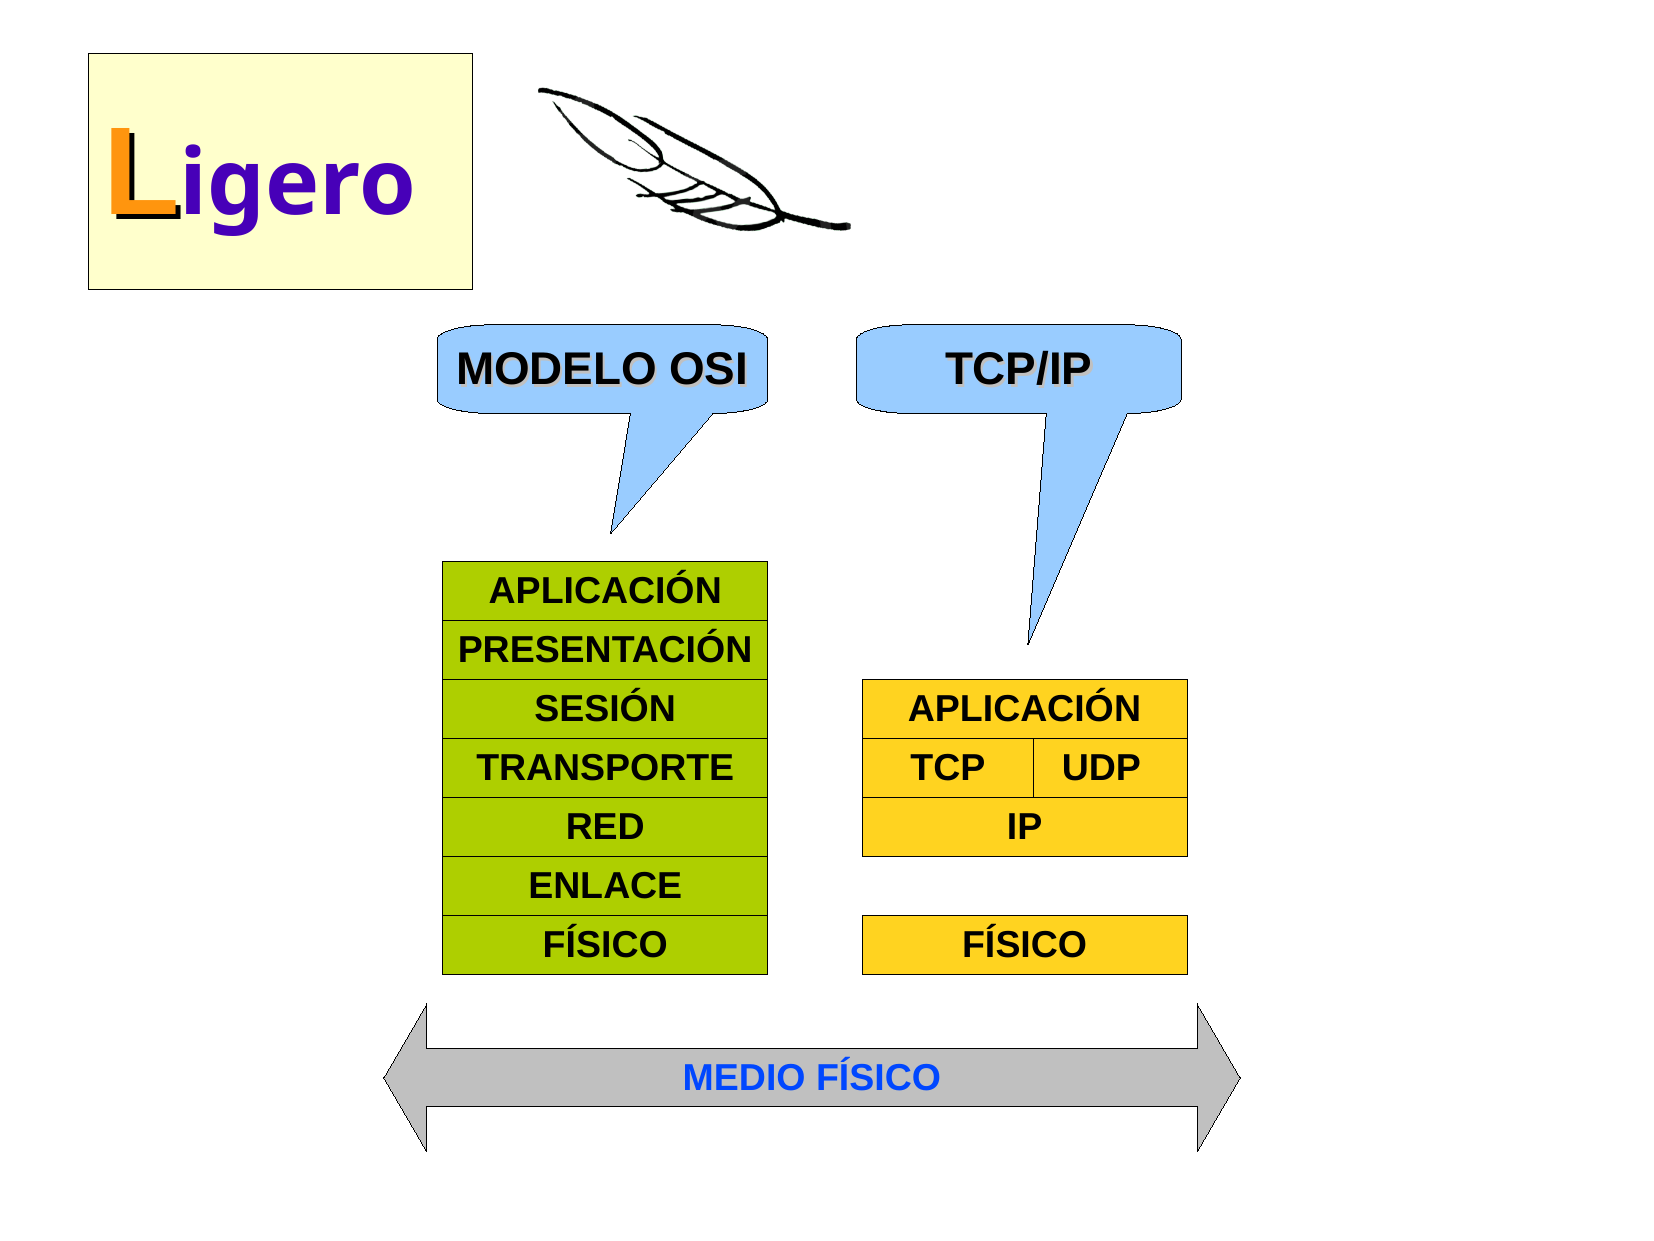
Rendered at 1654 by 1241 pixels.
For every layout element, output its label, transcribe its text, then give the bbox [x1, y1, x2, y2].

text_box TCP [862, 738, 1034, 797]
picture [531, 36, 857, 296]
text_box IP [862, 797, 1188, 857]
text_box FÍSICO [862, 915, 1188, 975]
text_box TRANSPORTE [442, 738, 768, 797]
text_box MEDIO FÍSICO [383, 1003, 1241, 1152]
text_box SESIÓN [442, 679, 768, 738]
text_box APLICACIÓN [862, 679, 1188, 738]
text_box MODELO OSI [437, 324, 768, 534]
text_box APLICACIÓN [442, 561, 768, 620]
text_box UDP [1034, 738, 1188, 797]
text_box TCP/IP [856, 324, 1182, 645]
text_box ENLACE [442, 856, 768, 915]
text_box PRESENTACIÓN [442, 620, 768, 679]
text_box FÍSICO [442, 915, 768, 975]
text_box RED [442, 797, 768, 856]
text_box Ligero [88, 53, 473, 290]
